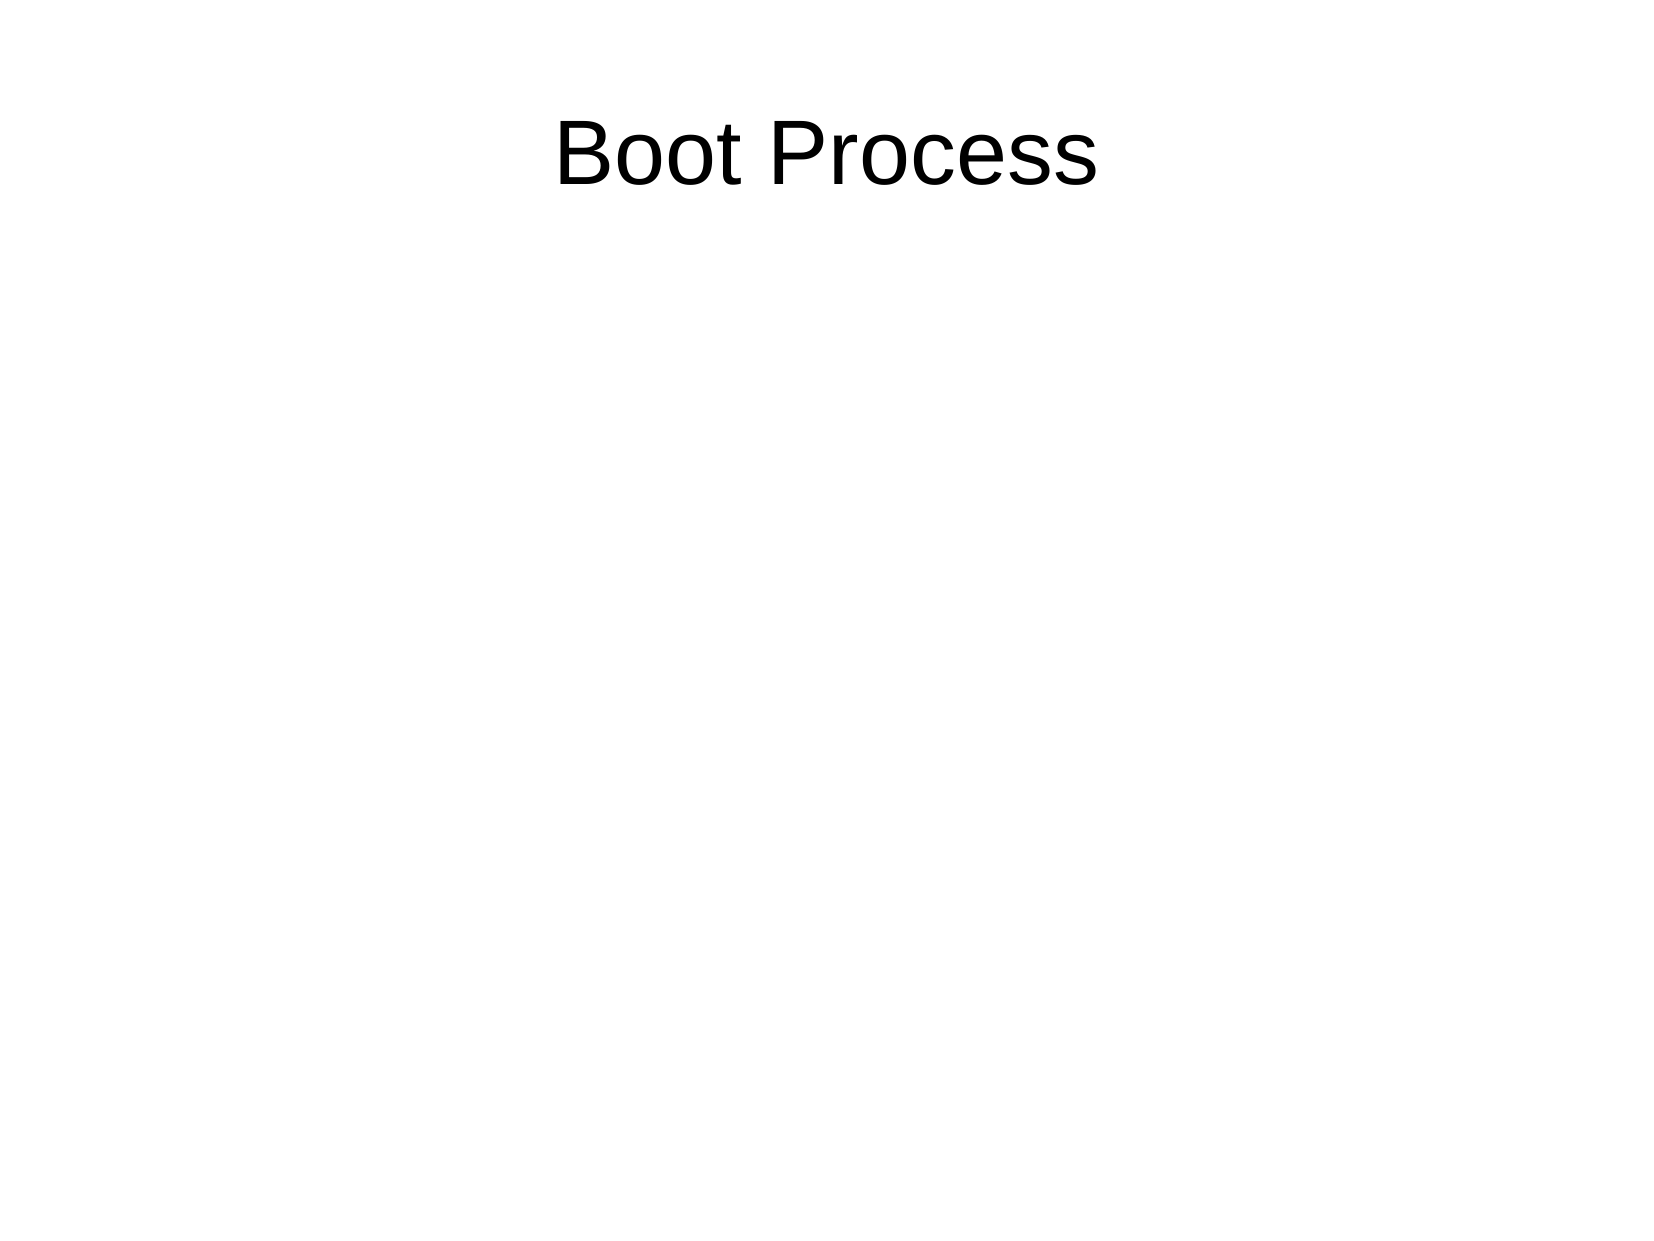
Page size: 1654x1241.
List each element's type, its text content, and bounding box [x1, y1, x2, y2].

title Boot Process [82, 49, 1571, 257]
